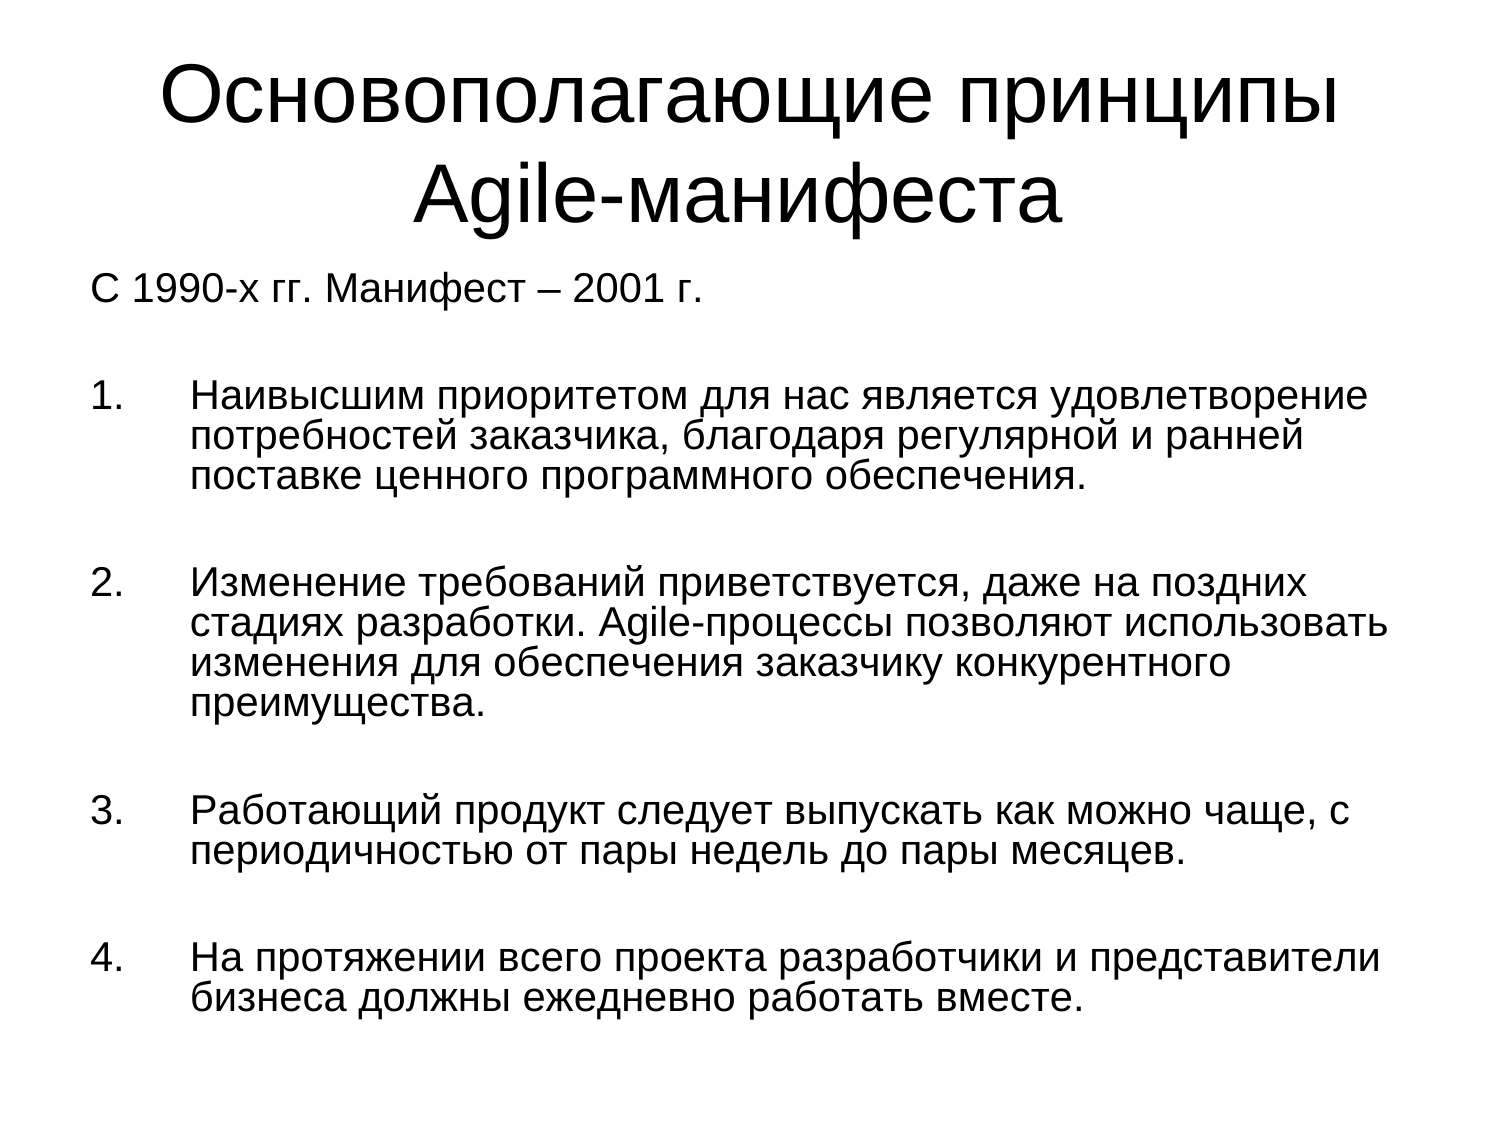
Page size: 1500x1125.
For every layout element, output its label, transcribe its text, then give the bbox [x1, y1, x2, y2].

title Основополагающие принципы Agile-манифеста [75, 45, 1426, 233]
list С 1990-х гг. Манифест – 2001 г. Наивысшим приоритетом для нас является удовлетворение потребностей заказчика, благодаря регулярной и ранней поставке ценного программного обеспечения. Изменение требований приветствуется, даже на поздних стадиях разработки. Agile-процессы позволяют использовать изменения для обеспечения заказчику конкурентного преимущества. Работающий продукт следует выпускать как можно чаще, с периодичностью от пары недель до пары месяцев. На протяжении всего проекта разработчики и представители бизнеса должны ежедневно работать вместе. [75, 262, 1426, 1075]
